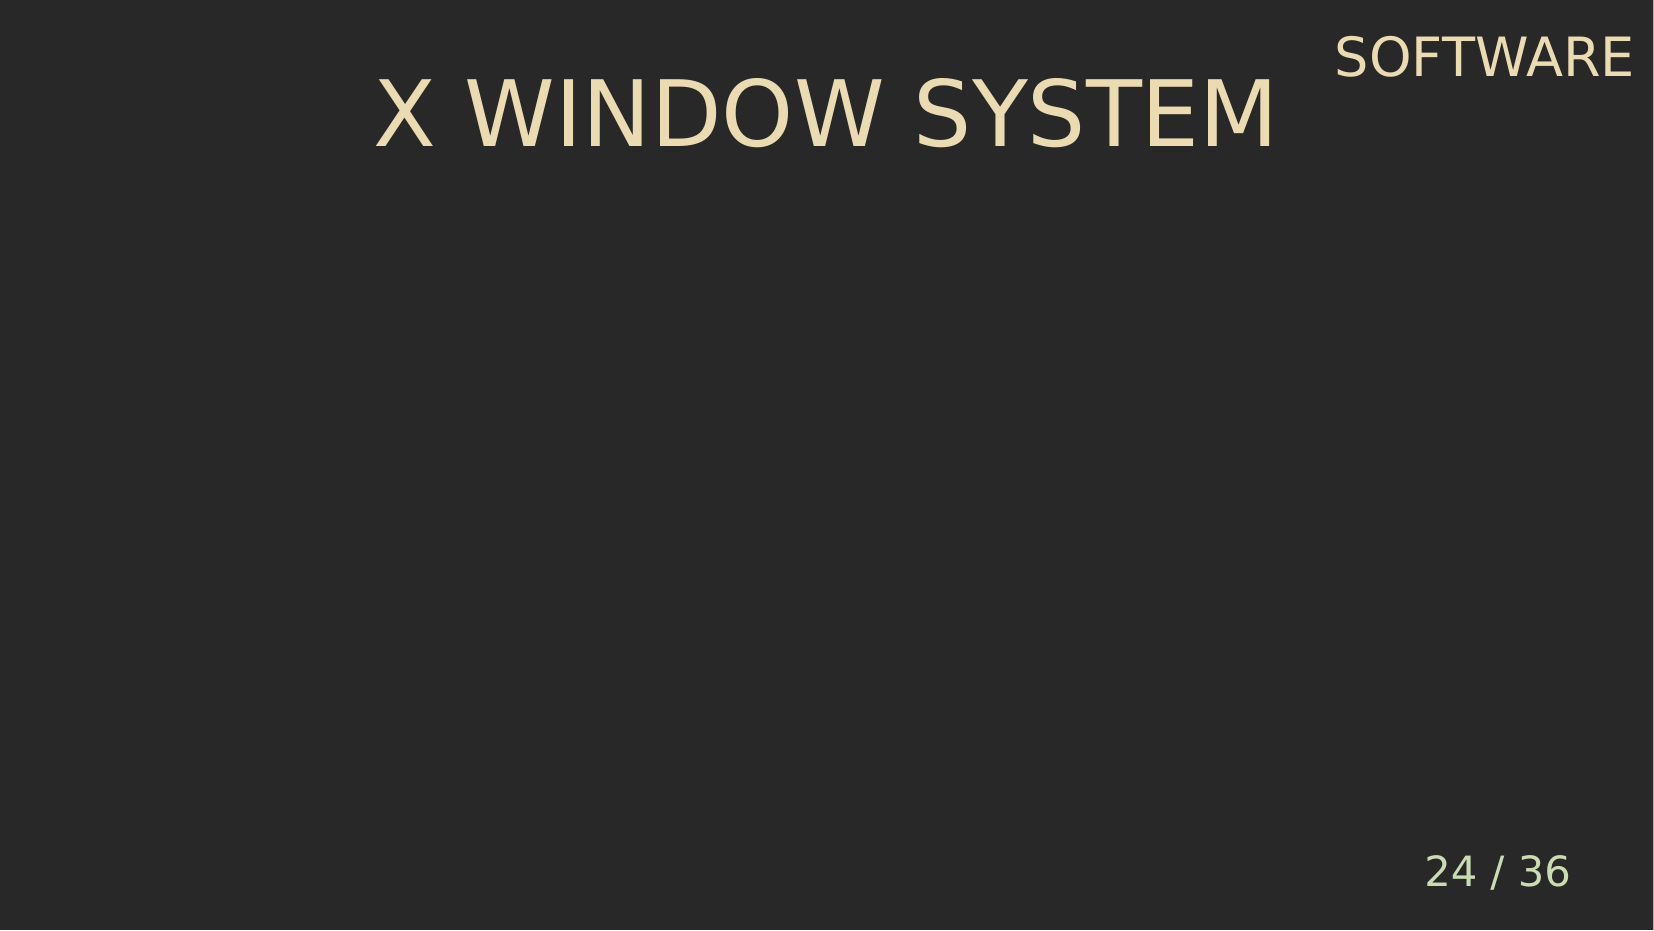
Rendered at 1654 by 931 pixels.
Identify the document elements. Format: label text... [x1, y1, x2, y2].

text_box SOFTWARE [1200, 18, 1651, 97]
title X WINDOW SYSTEM [82, 37, 1571, 193]
